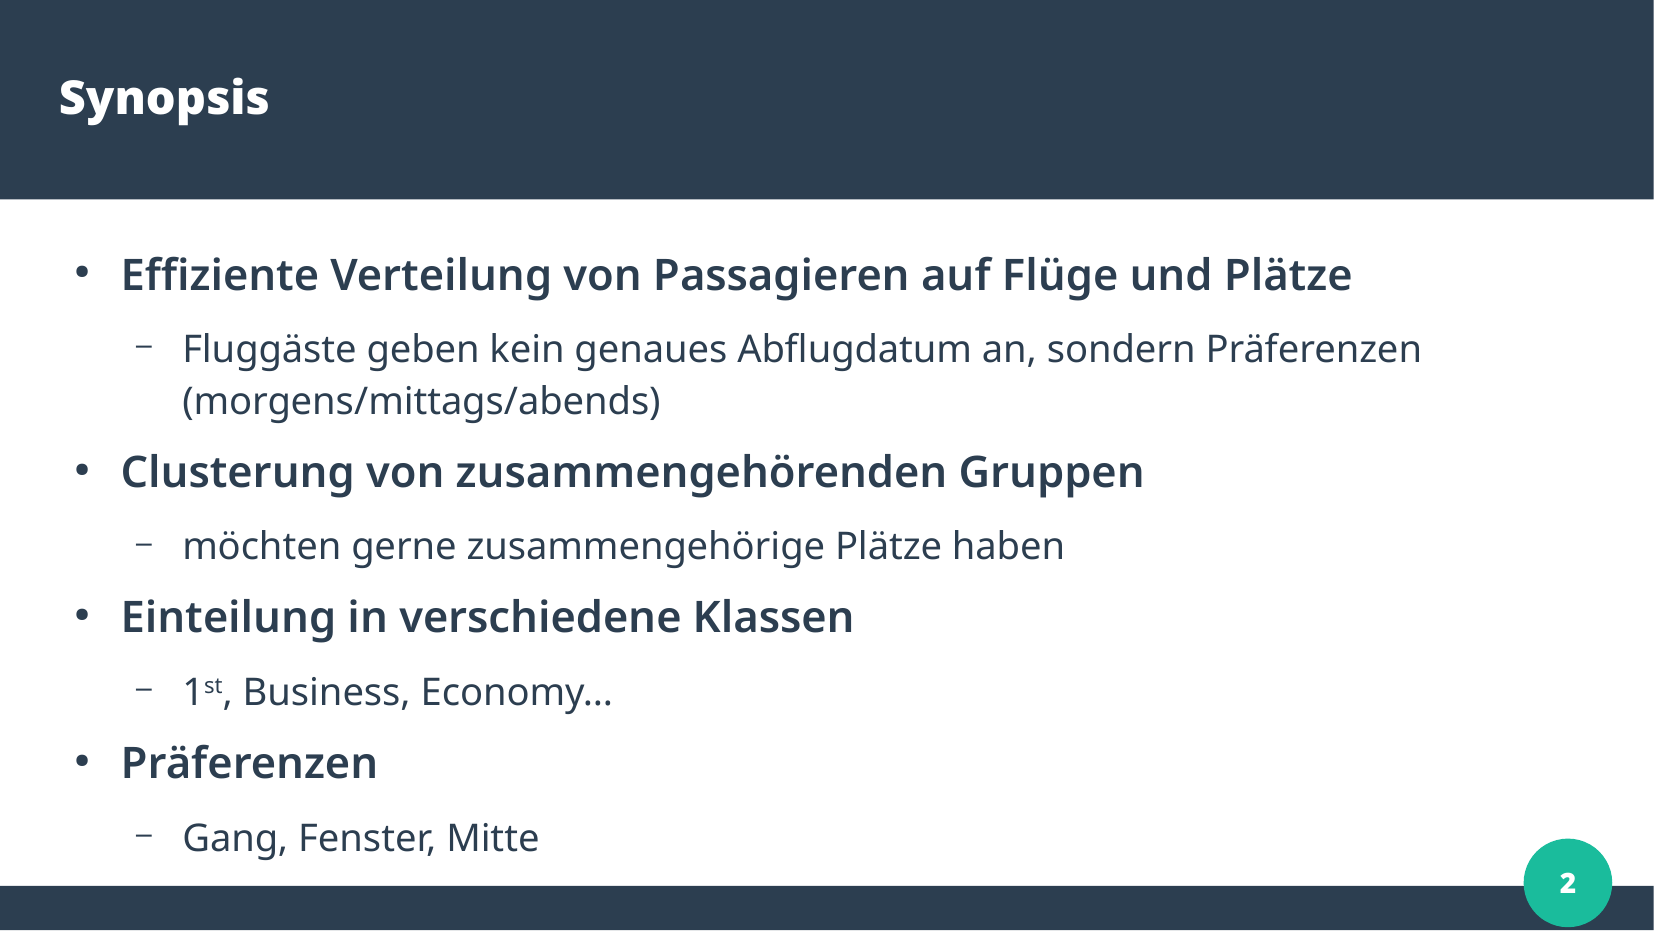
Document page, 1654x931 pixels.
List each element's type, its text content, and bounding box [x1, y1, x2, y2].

list Effiziente Verteilung von Passagieren auf Flüge und Plätze Fluggäste geben kein genaues Abflugdatum an, sondern Präferenzen (morgens/mittags/abends) Clusterung von zusammengehörenden Gruppen möchten gerne zusammengehörige Plätze haben Einteilung in verschiedene Klassen 1st, Business, Economy… Präferenzen Gang, Fenster, Mitte [59, 243, 1595, 864]
title Synopsis [59, 37, 1595, 155]
